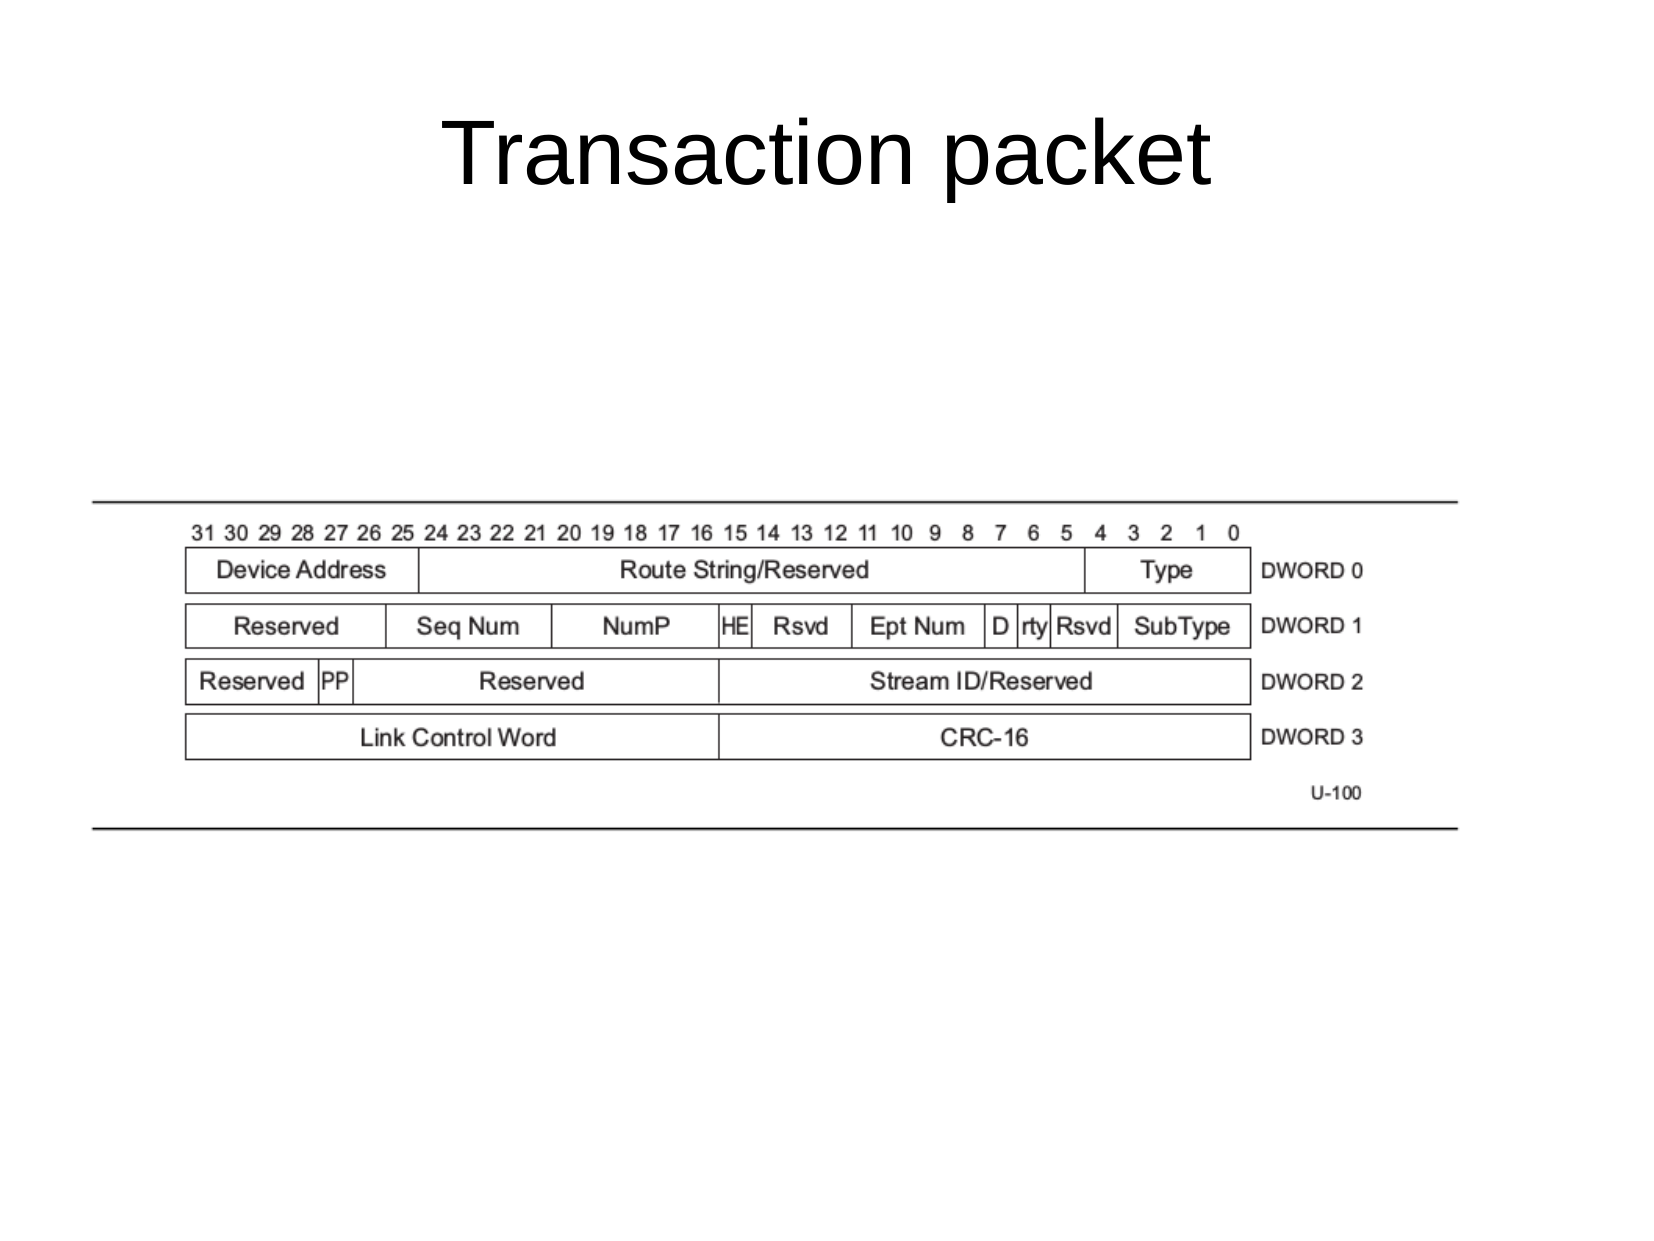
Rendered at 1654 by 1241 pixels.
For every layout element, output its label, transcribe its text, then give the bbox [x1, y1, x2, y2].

picture [68, 489, 1494, 839]
title Transaction packet [82, 49, 1571, 257]
